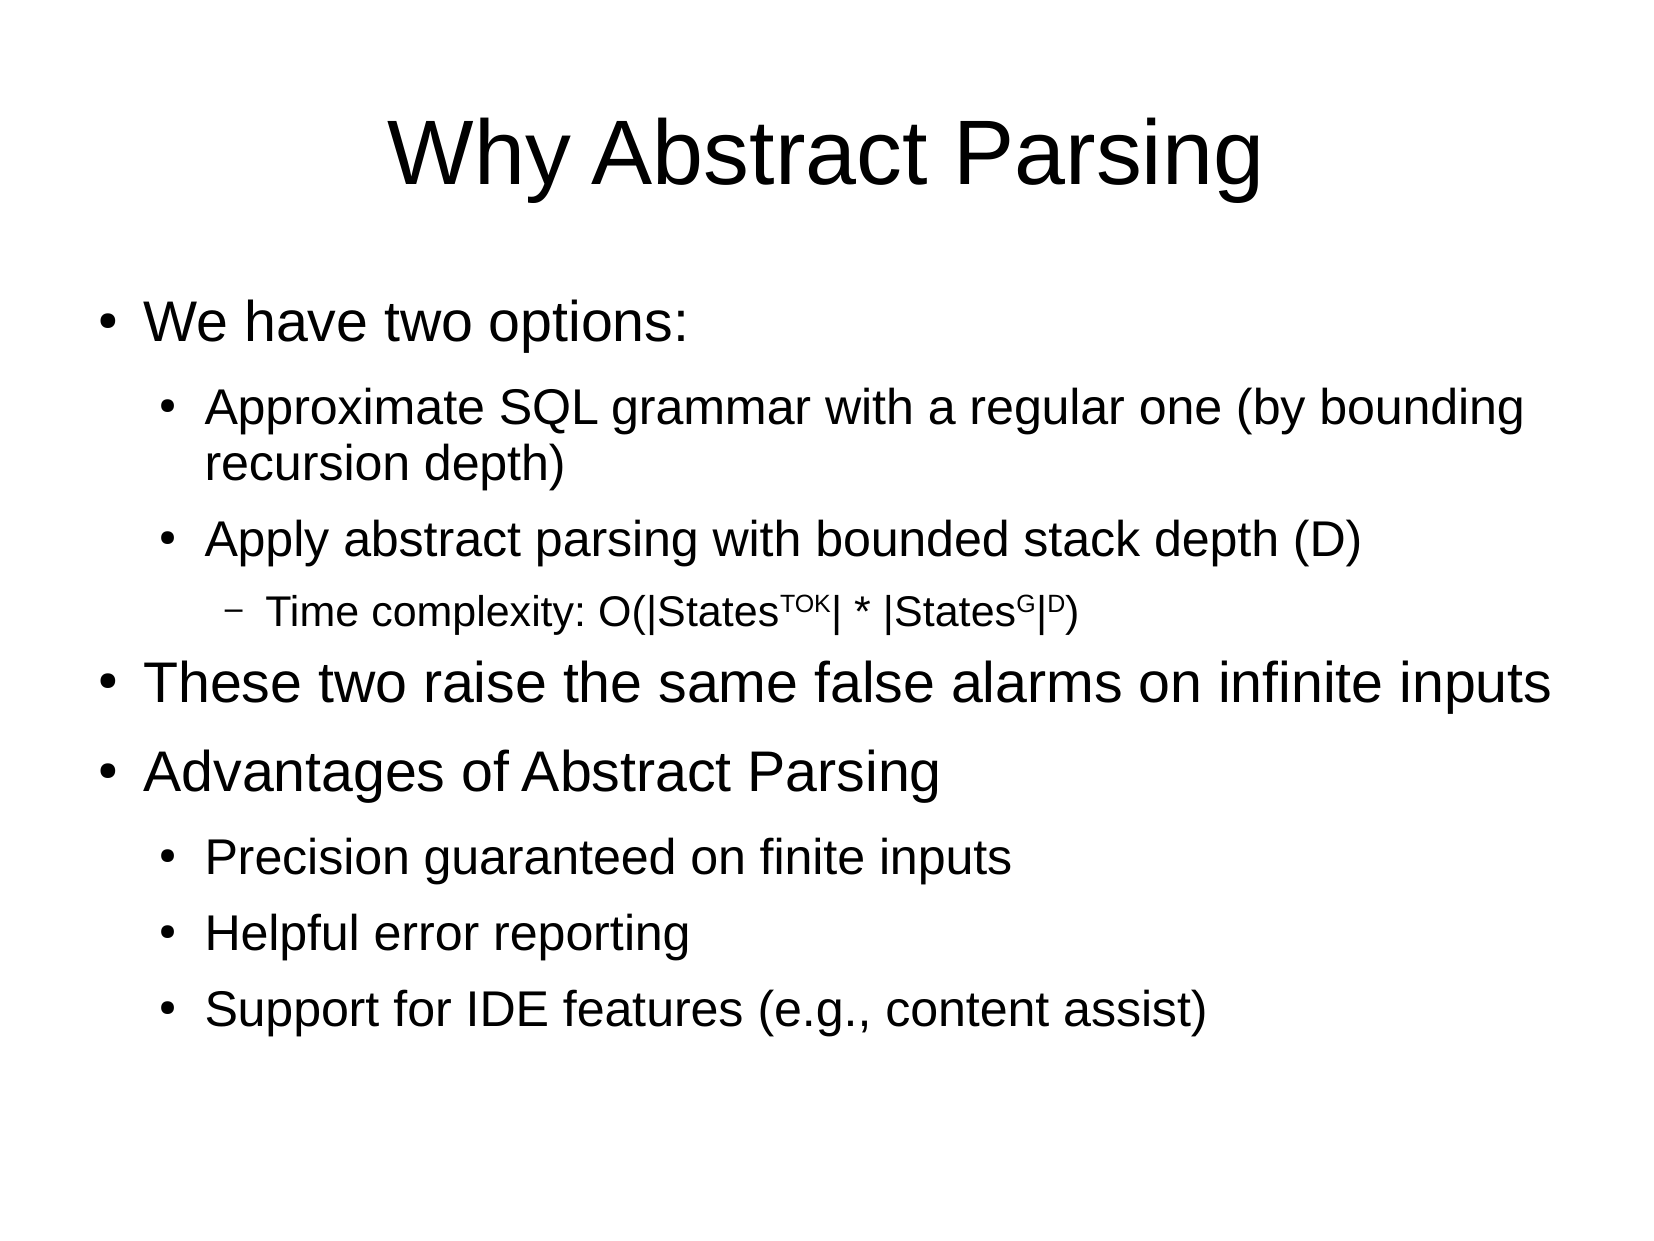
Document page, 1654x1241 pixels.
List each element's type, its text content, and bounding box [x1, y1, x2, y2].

list We have two options: Approximate SQL grammar with a regular one (by bounding recursion depth) Apply abstract parsing with bounded stack depth (D) Time complexity: O(|StatesTOK| * |StatesG|D) These two raise the same false alarms on infinite inputs Advantages of Abstract Parsing Precision guaranteed on finite inputs Helpful error reporting Support for IDE features (e.g., content assist) [82, 290, 1571, 1109]
title Why Abstract Parsing [82, 56, 1571, 250]
